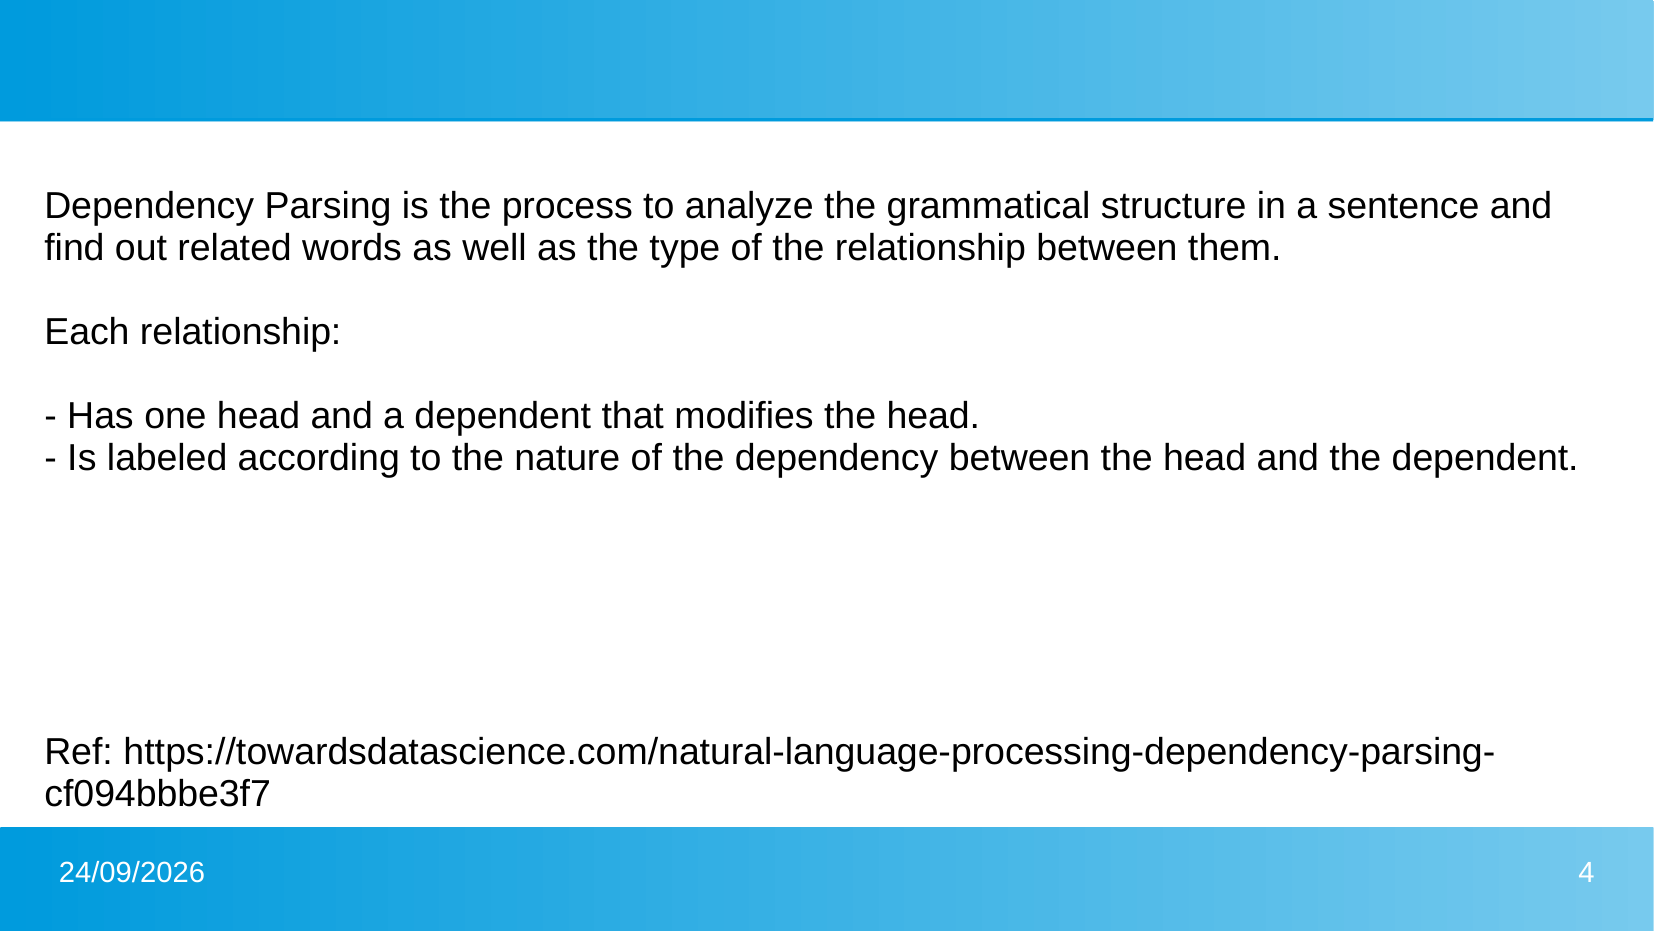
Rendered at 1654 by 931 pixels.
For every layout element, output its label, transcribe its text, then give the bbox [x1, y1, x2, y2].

text_box Dependency Parsing is the process to analyze the grammatical structure in a sentence and find out related words as well as the type of the relationship between them. Each relationship: - Has one head and a dependent that modifies the head. - Is labeled according to the nature of the dependency between the head and the dependent. Ref: https://towardsdatascience.com/natural-language-processing-dependency-parsing-cf094bbbe3f7 [29, 177, 1595, 822]
